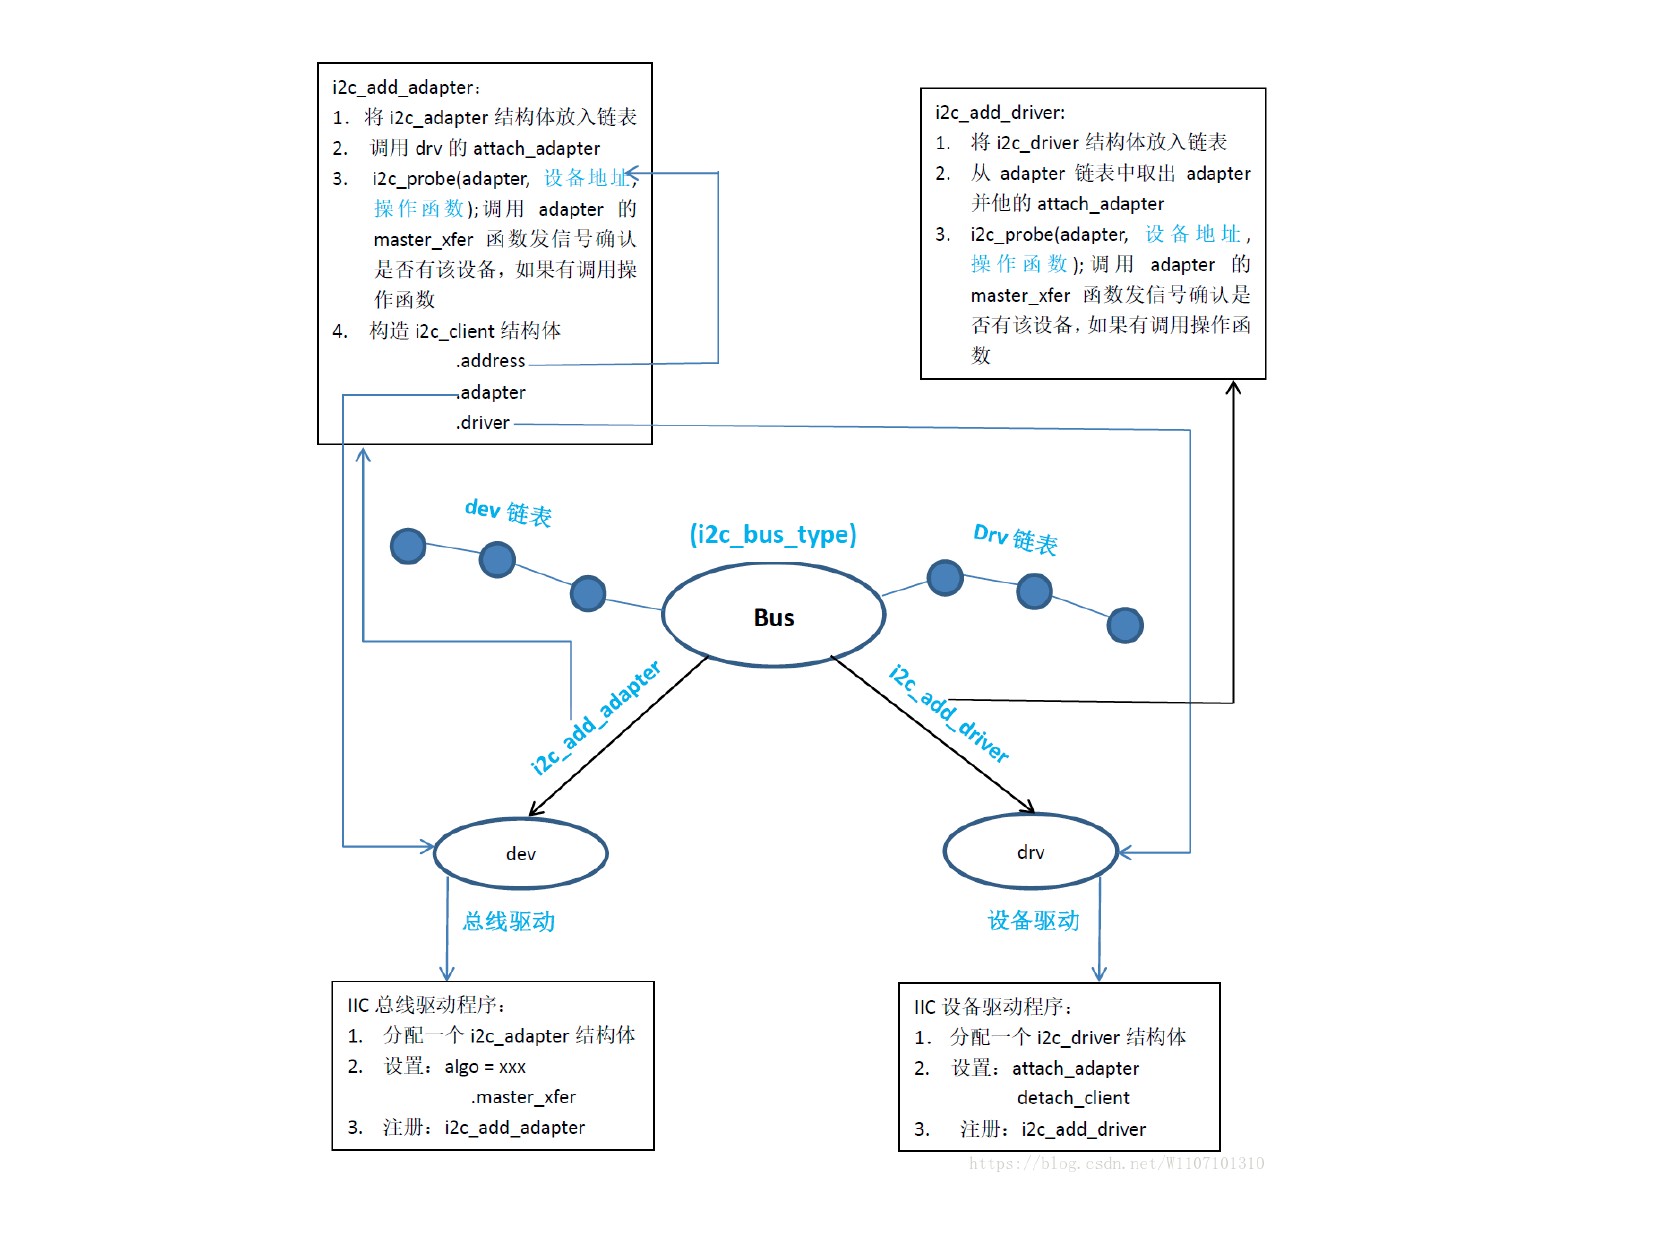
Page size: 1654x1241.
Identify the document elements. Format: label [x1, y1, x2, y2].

picture [297, 44, 1275, 1181]
